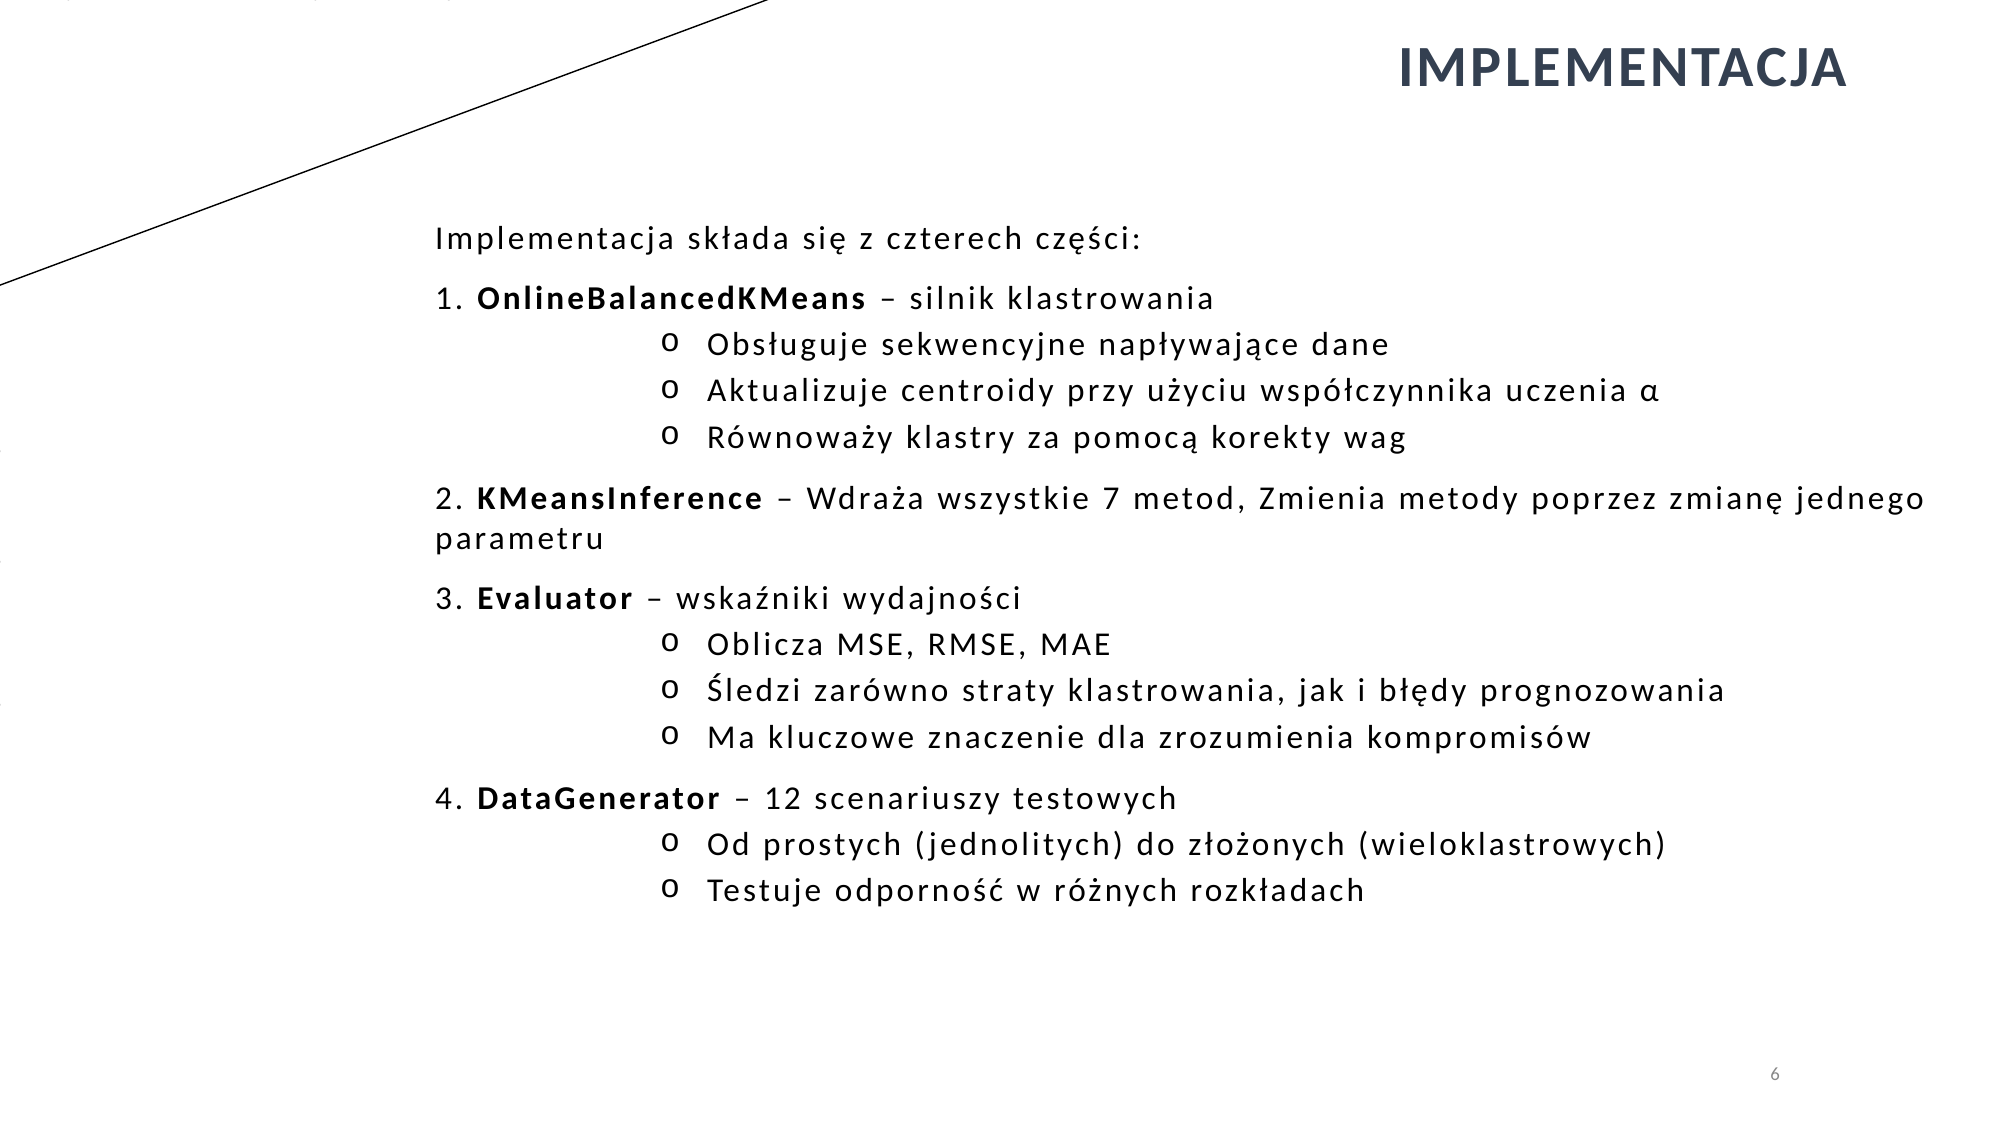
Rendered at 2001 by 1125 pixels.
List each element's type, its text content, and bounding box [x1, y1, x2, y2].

slide_number 6 [1755, 1042, 1863, 1103]
list Implementacja składa się z czterech części: 1. OnlineBalancedKMeans – silnik klastrowania Obsługuje sekwencyjne napływające dane Aktualizuje centroidy przy użyciu współczynnika uczenia α Równoważy klastry za pomocą korekty wag 2. KMeansInference – Wdraża wszystkie 7 metod, Zmienia metody poprzez zmianę jednego parametru 3. Evaluator – wskaźniki wydajności Oblicza MSE, RMSE, MAE Śledzi zarówno straty klastrowania, jak i błędy prognozowania Ma kluczowe znaczenie dla zrozumienia kompromisów 4. DataGenerator – 12 scenariuszy testowych Od prostych (jednolitych) do złożonych (wieloklastrowych) Testuje odporność w różnych rozkładach [420, 144, 1964, 981]
title Implementacja [1383, 22, 1986, 107]
